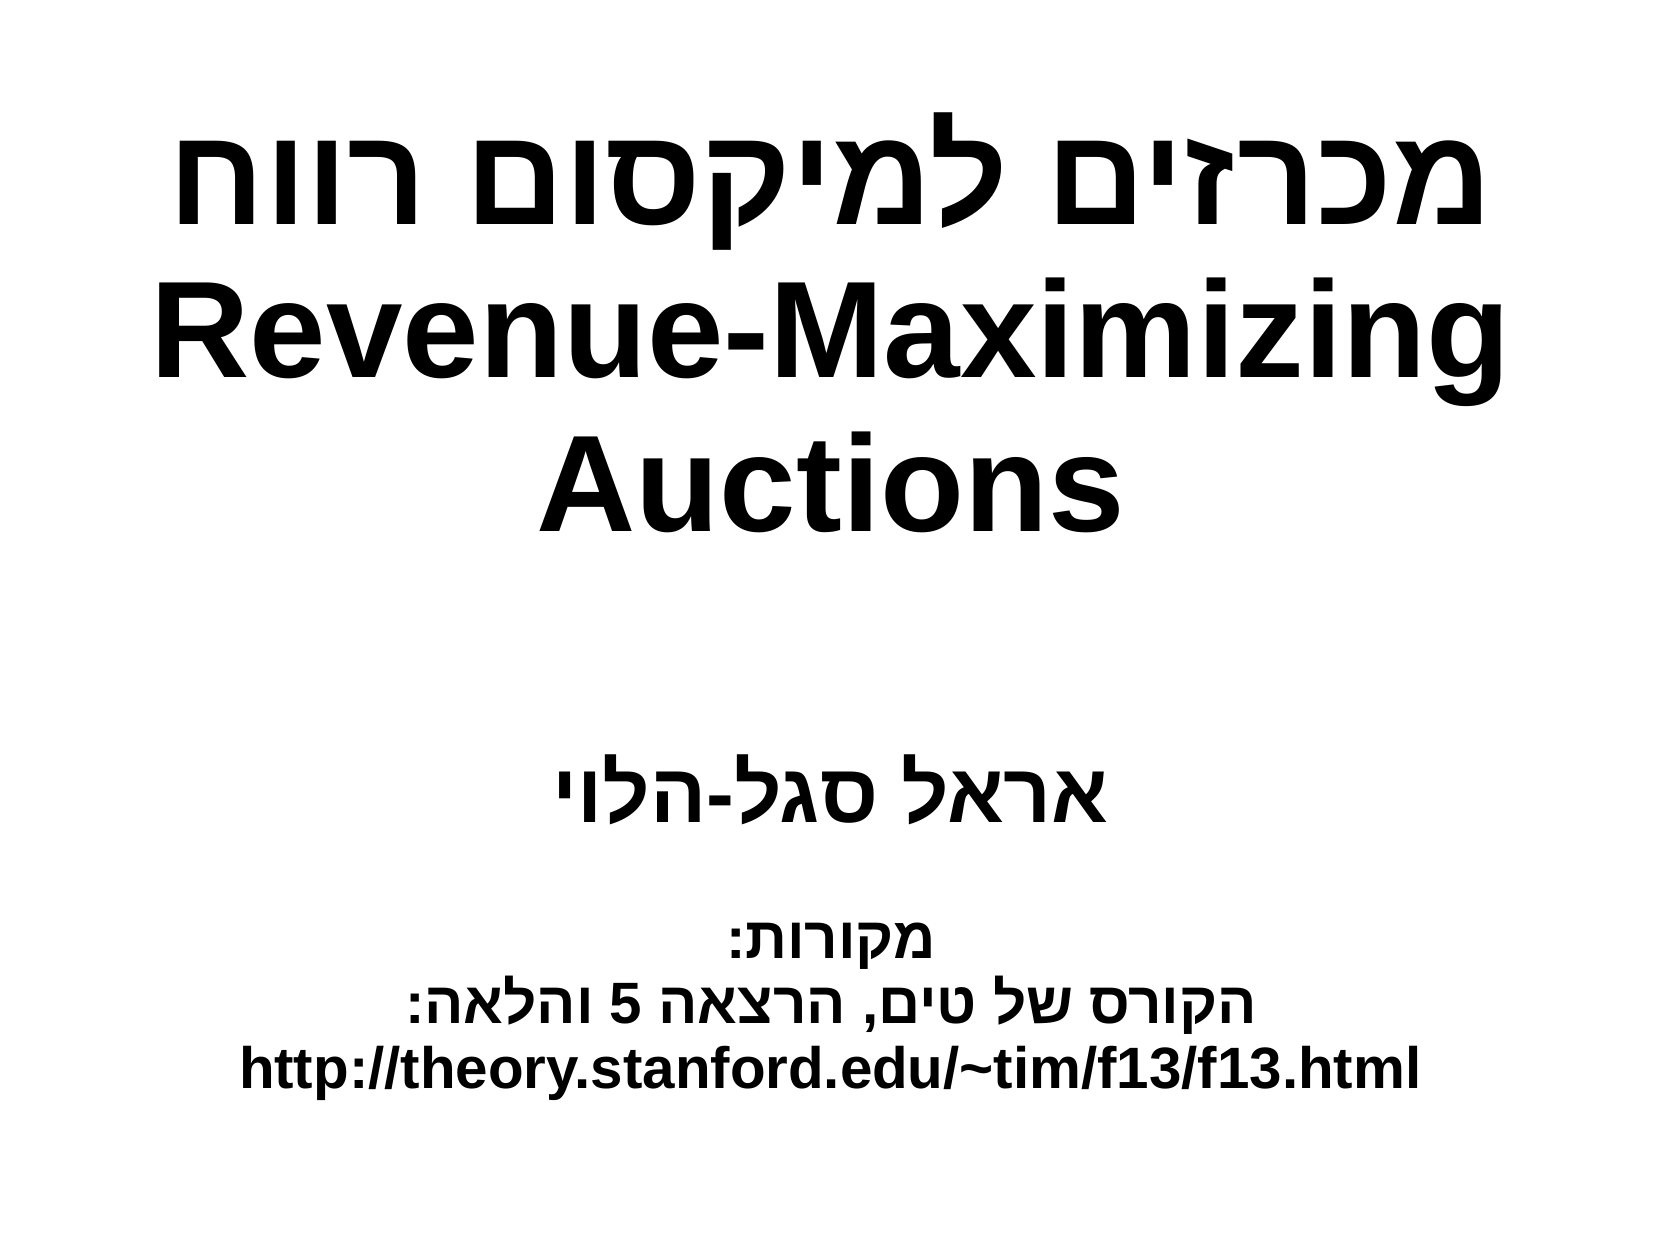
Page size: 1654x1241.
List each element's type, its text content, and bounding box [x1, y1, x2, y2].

title מכרזים למיקסום רווח Revenue-Maximizing Auctions אראל סגל-הלוי מקורות: הקורס של טים, הרצאה 5 והלאה: http://theory.stanford.edu/~tim/f13/f13.html [86, 45, 1576, 1156]
